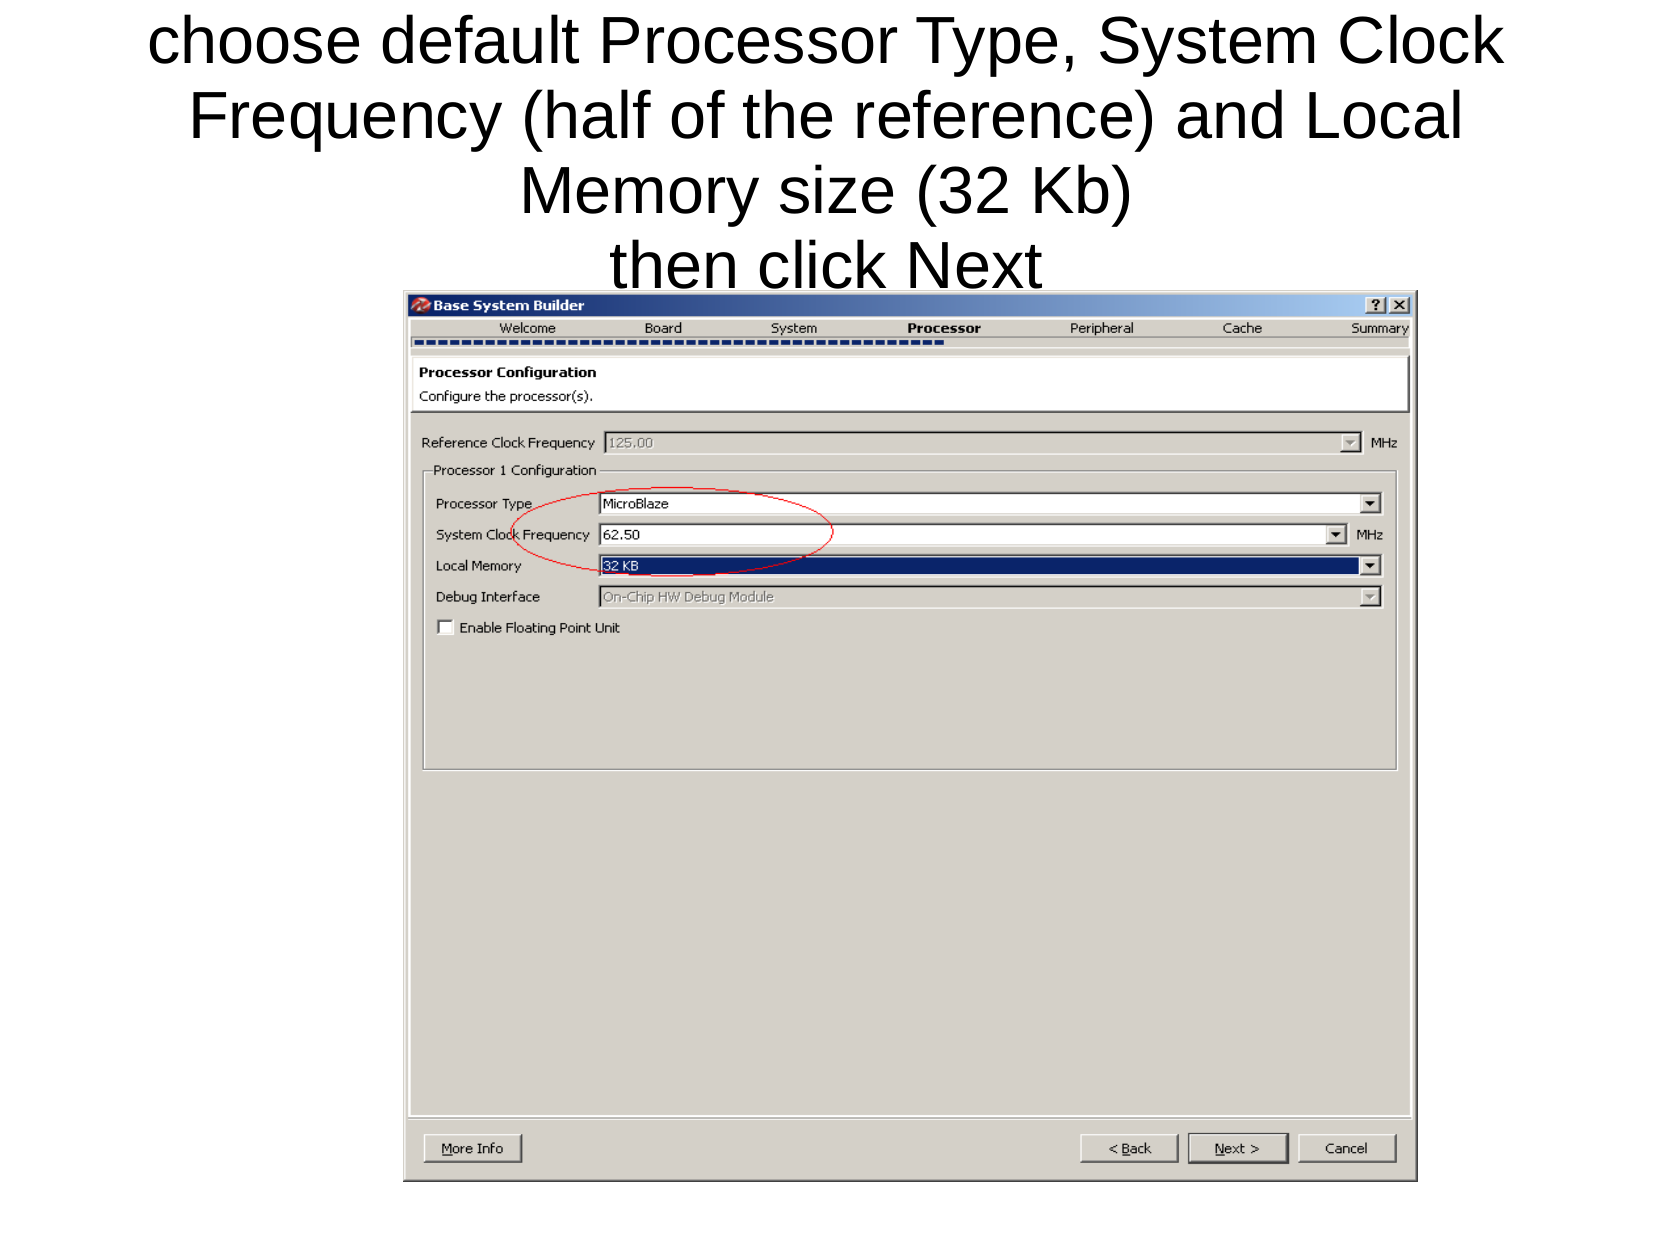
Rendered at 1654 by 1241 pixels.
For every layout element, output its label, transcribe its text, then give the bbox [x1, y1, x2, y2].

picture [403, 290, 1418, 1182]
title choose default Processor Type, System Clock Frequency (half of the reference) and Local Memory size (32 Kb) then click Next [82, 3, 1571, 303]
